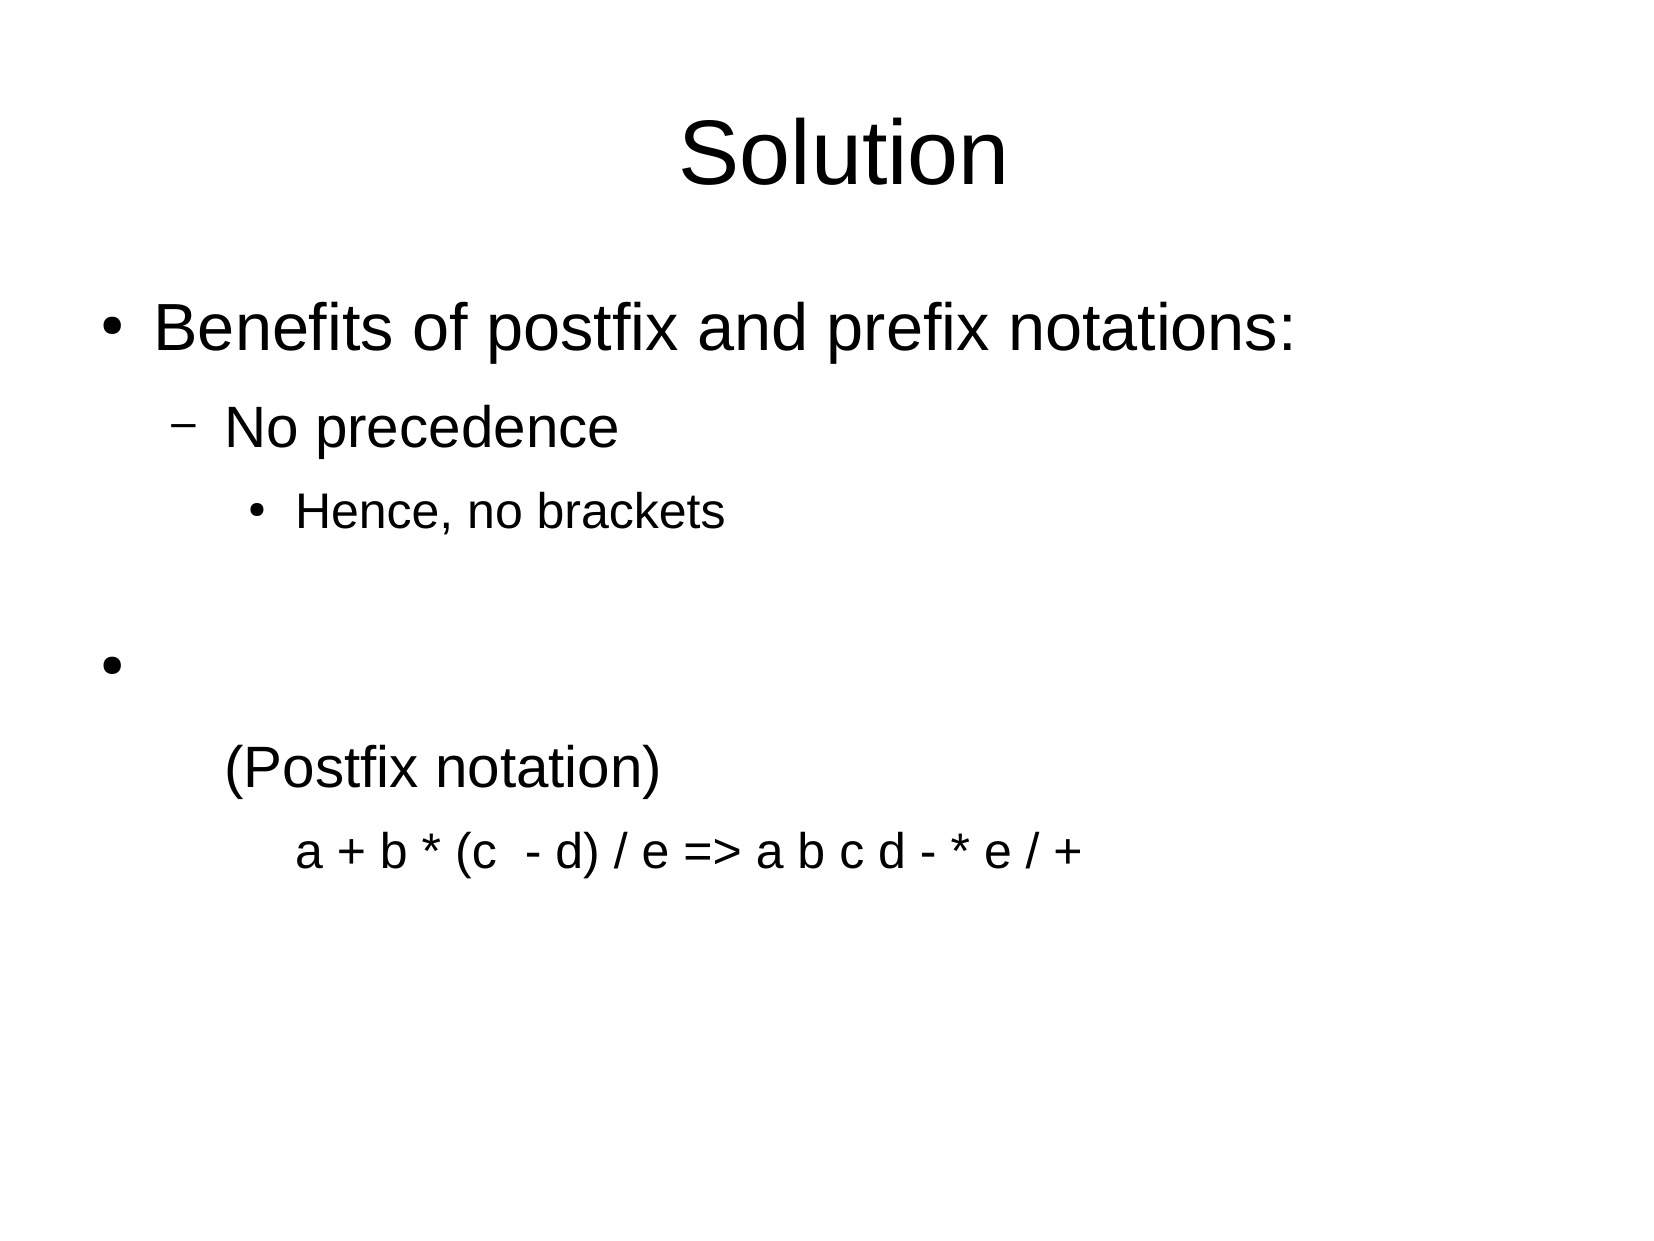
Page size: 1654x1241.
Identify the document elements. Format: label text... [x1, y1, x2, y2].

list Benefits of postfix and prefix notations: No precedence Hence, no brackets (Postfix notation) a + b * (c - d) / e => a b c d - * e / + [82, 290, 1571, 1010]
title Solution [82, 49, 1571, 257]
